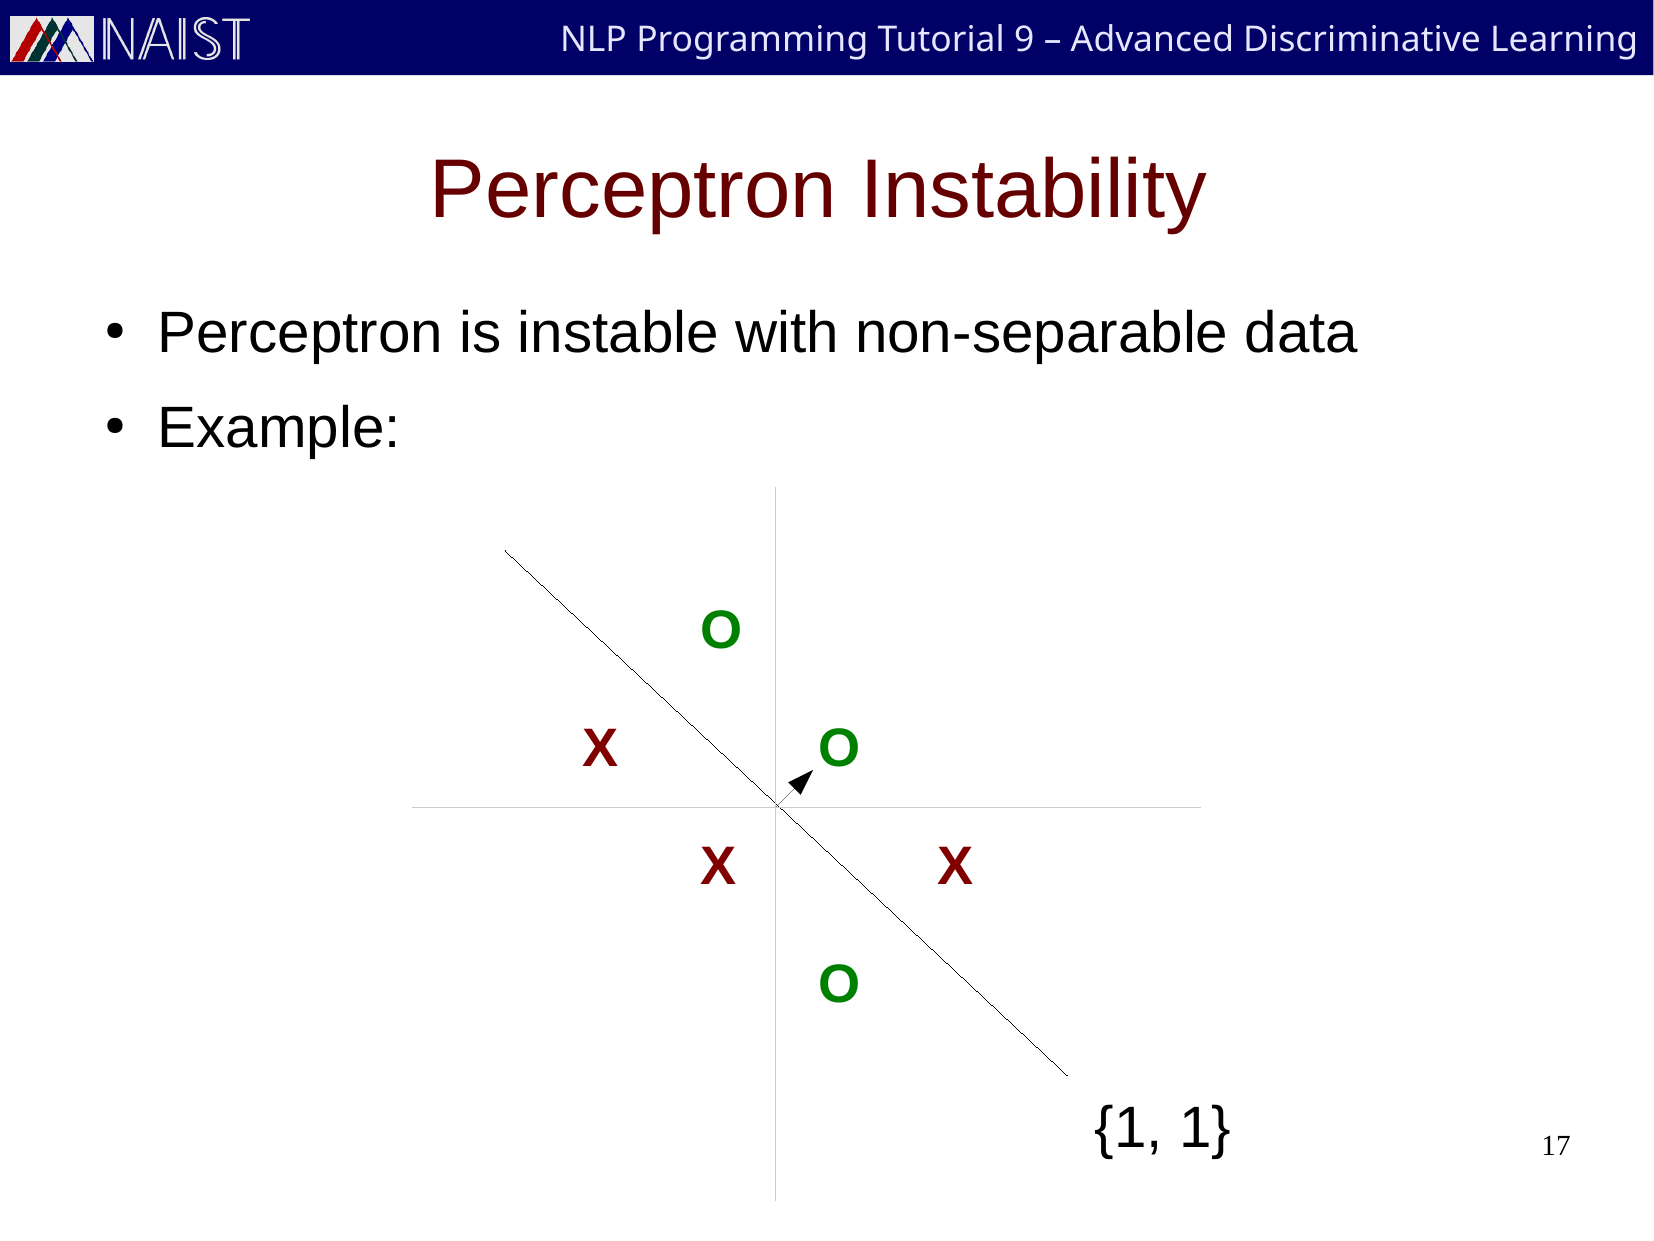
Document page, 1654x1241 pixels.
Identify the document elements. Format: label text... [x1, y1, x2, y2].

list Perceptron is instable with non-separable data Example: [86, 300, 1576, 460]
text_box O [804, 710, 877, 786]
text_box O [804, 946, 877, 1022]
text_box X [686, 828, 753, 904]
picture [102, 17, 251, 60]
text_box {1, 1} [1080, 1087, 1247, 1168]
text_box X [922, 828, 989, 913]
title Perceptron Instability [75, 92, 1564, 285]
picture [10, 16, 94, 62]
text_box X [567, 710, 634, 786]
text_box O [686, 592, 758, 668]
